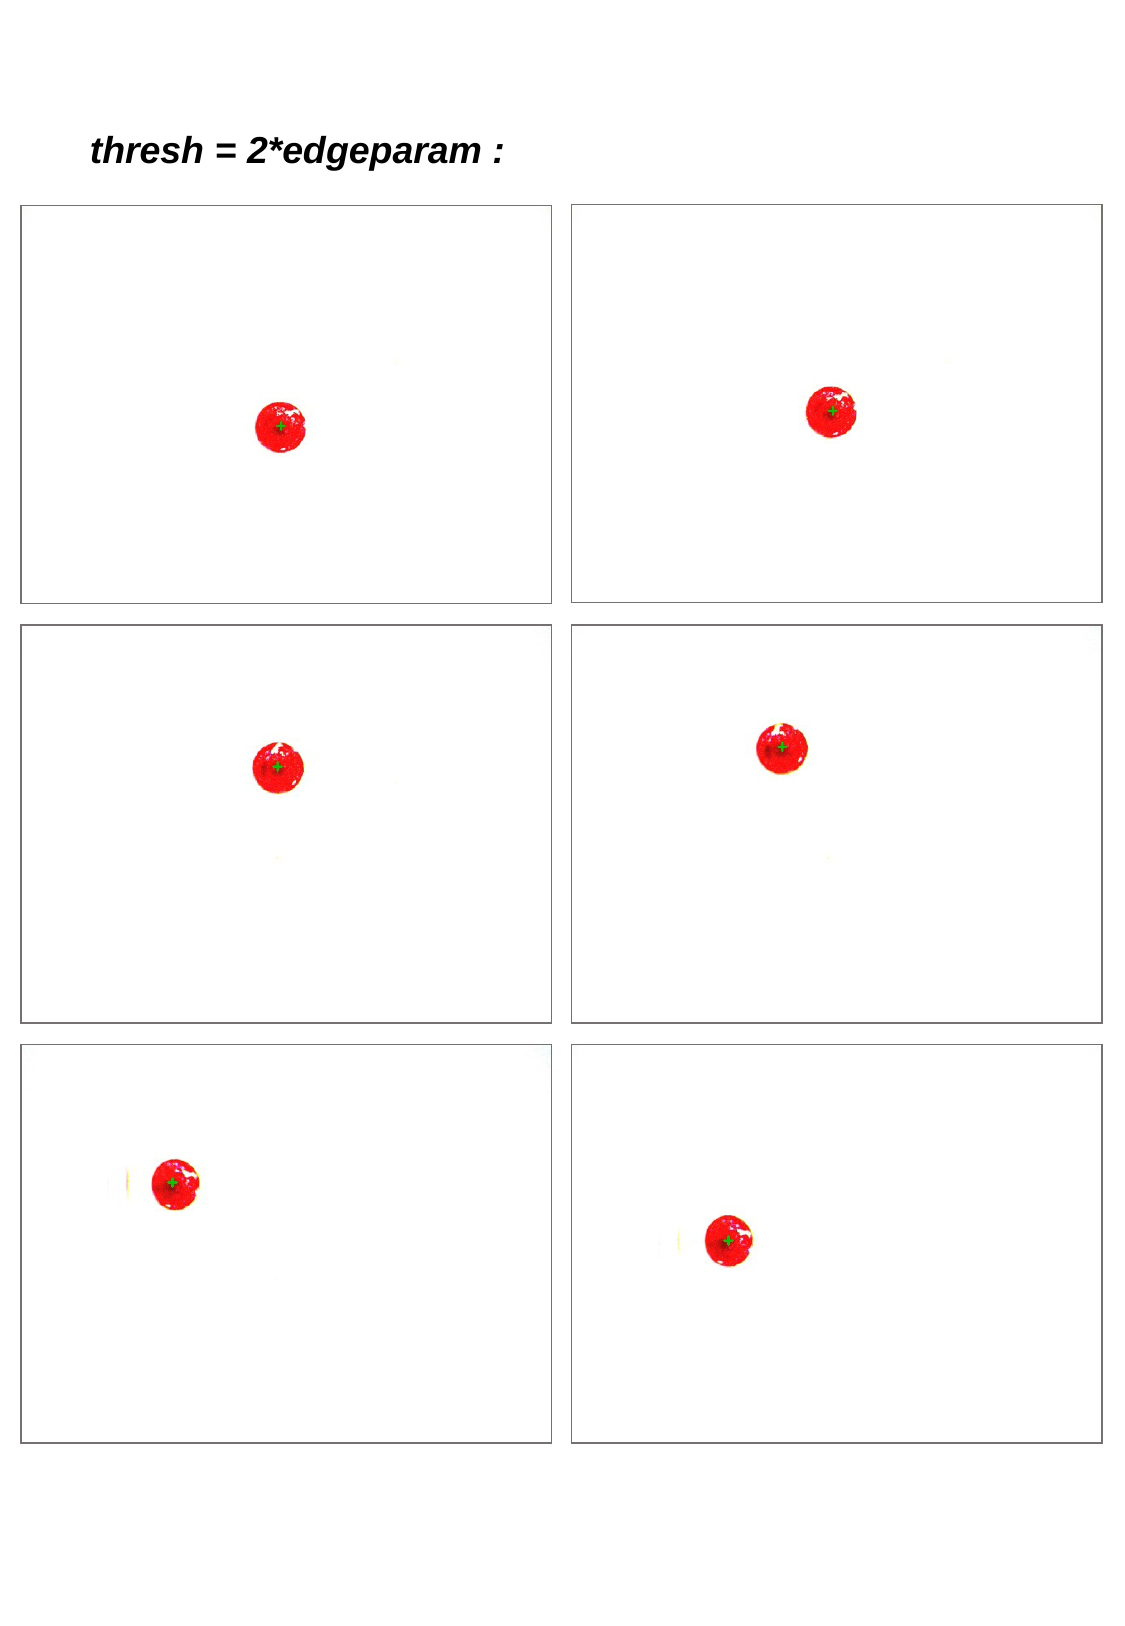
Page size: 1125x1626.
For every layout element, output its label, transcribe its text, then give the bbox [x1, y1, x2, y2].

picture [572, 1045, 1102, 1443]
picture [572, 625, 1102, 1023]
picture [21, 625, 551, 1023]
picture [572, 205, 1102, 602]
picture [21, 206, 551, 603]
picture [21, 1045, 551, 1443]
text_box thresh = 2*edgeparam : [0, 122, 1125, 181]
